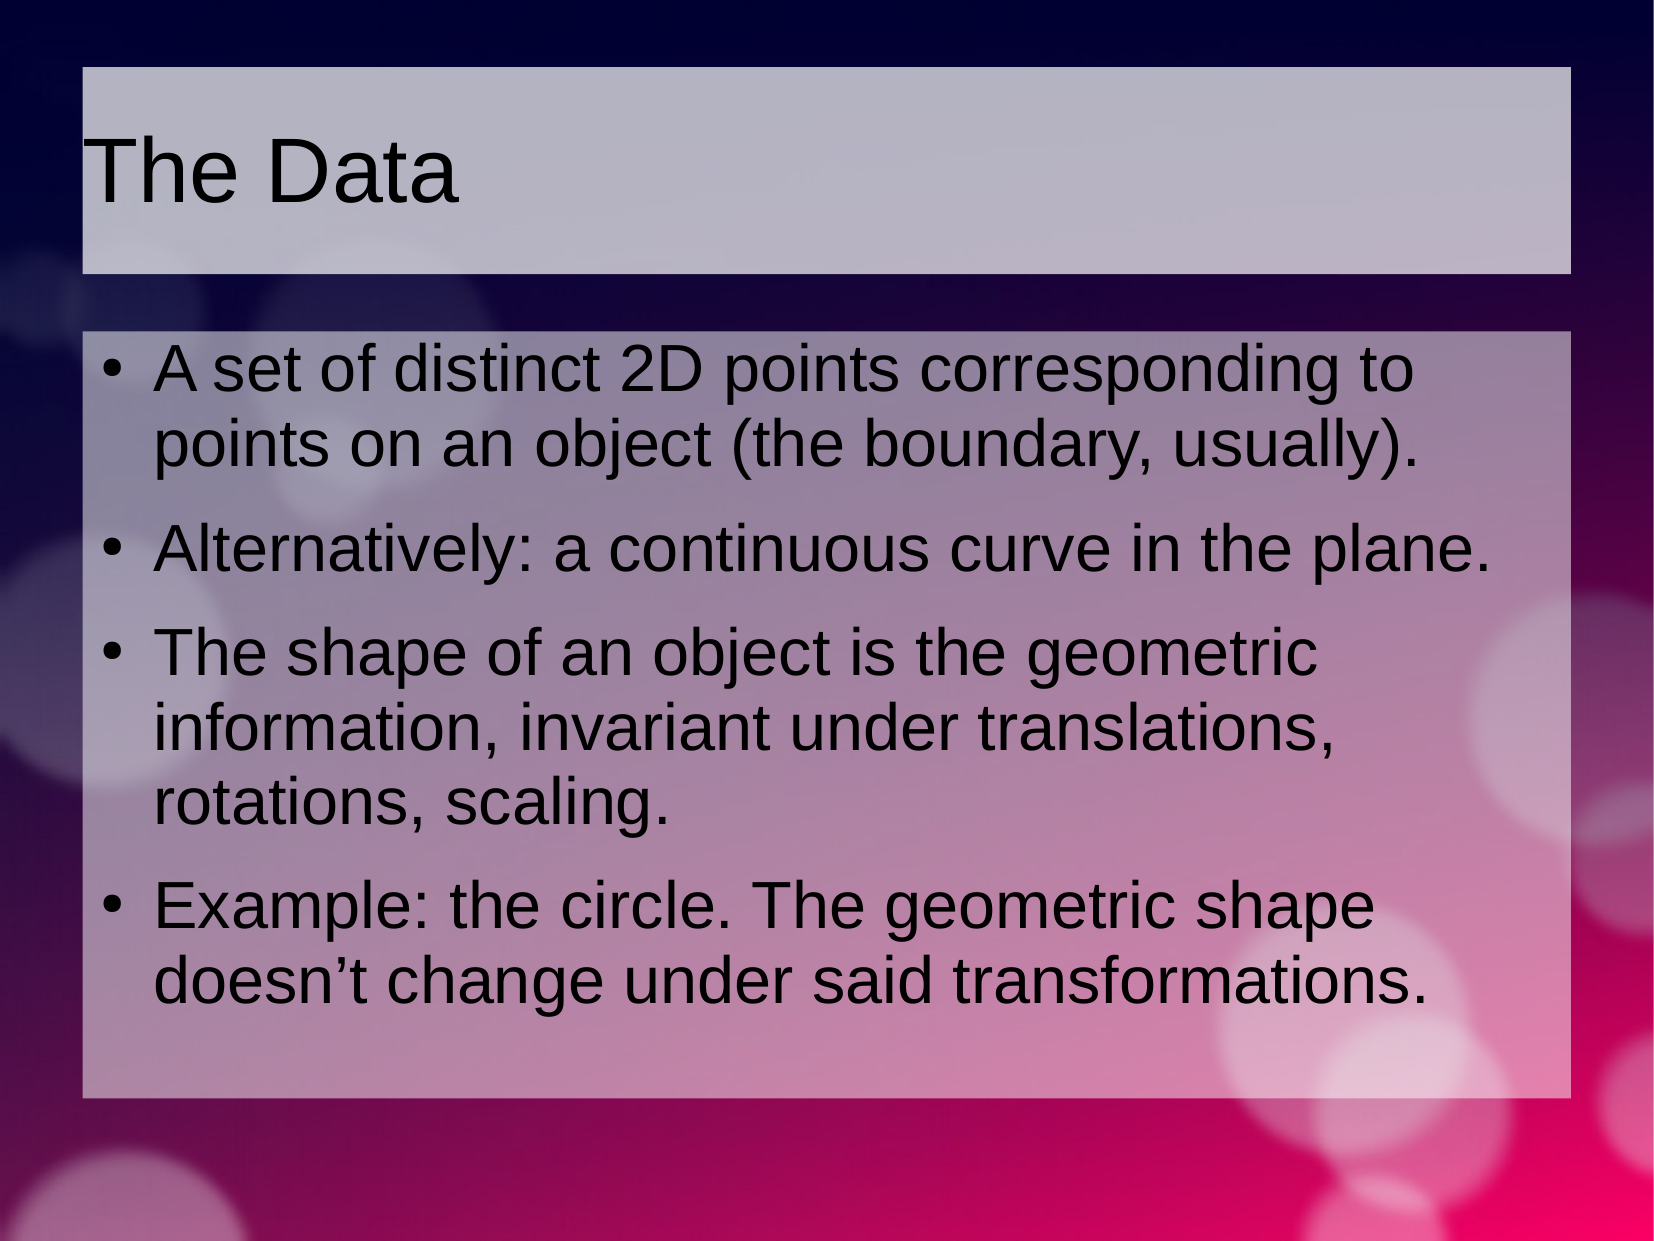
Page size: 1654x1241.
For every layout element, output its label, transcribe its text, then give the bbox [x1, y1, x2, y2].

picture [0, 0, 1654, 1241]
list A set of distinct 2D points corresponding to points on an object (the boundary, usually). Alternatively: a continuous curve in the plane. The shape of an object is the geometric information, invariant under translations, rotations, scaling. Example: the circle. The geometric shape doesn’t change under said transformations. [82, 331, 1571, 1099]
title The Data [82, 67, 1571, 275]
